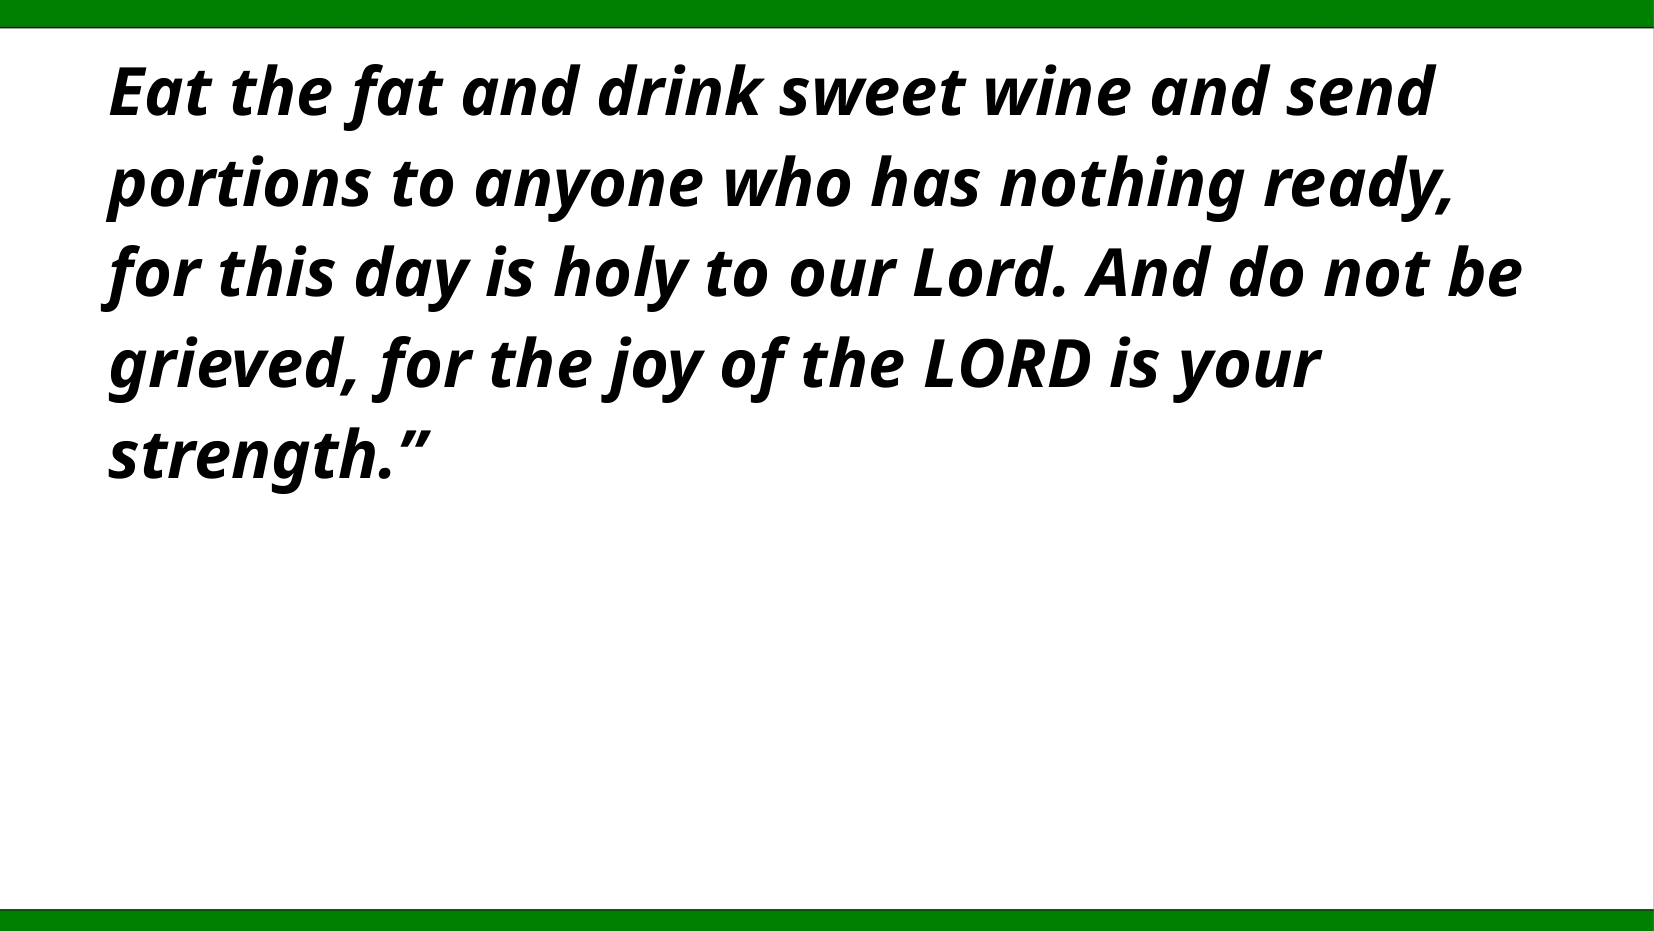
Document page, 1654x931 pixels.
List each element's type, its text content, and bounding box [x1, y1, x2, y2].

picture [0, 0, 1654, 931]
text_box Eat the fat and drink sweet wine and send portions to anyone who has nothing ready, for this day is holy to our Lord. And do not be grieved, for the joy of the LORD is your strength.” [93, 36, 1564, 496]
